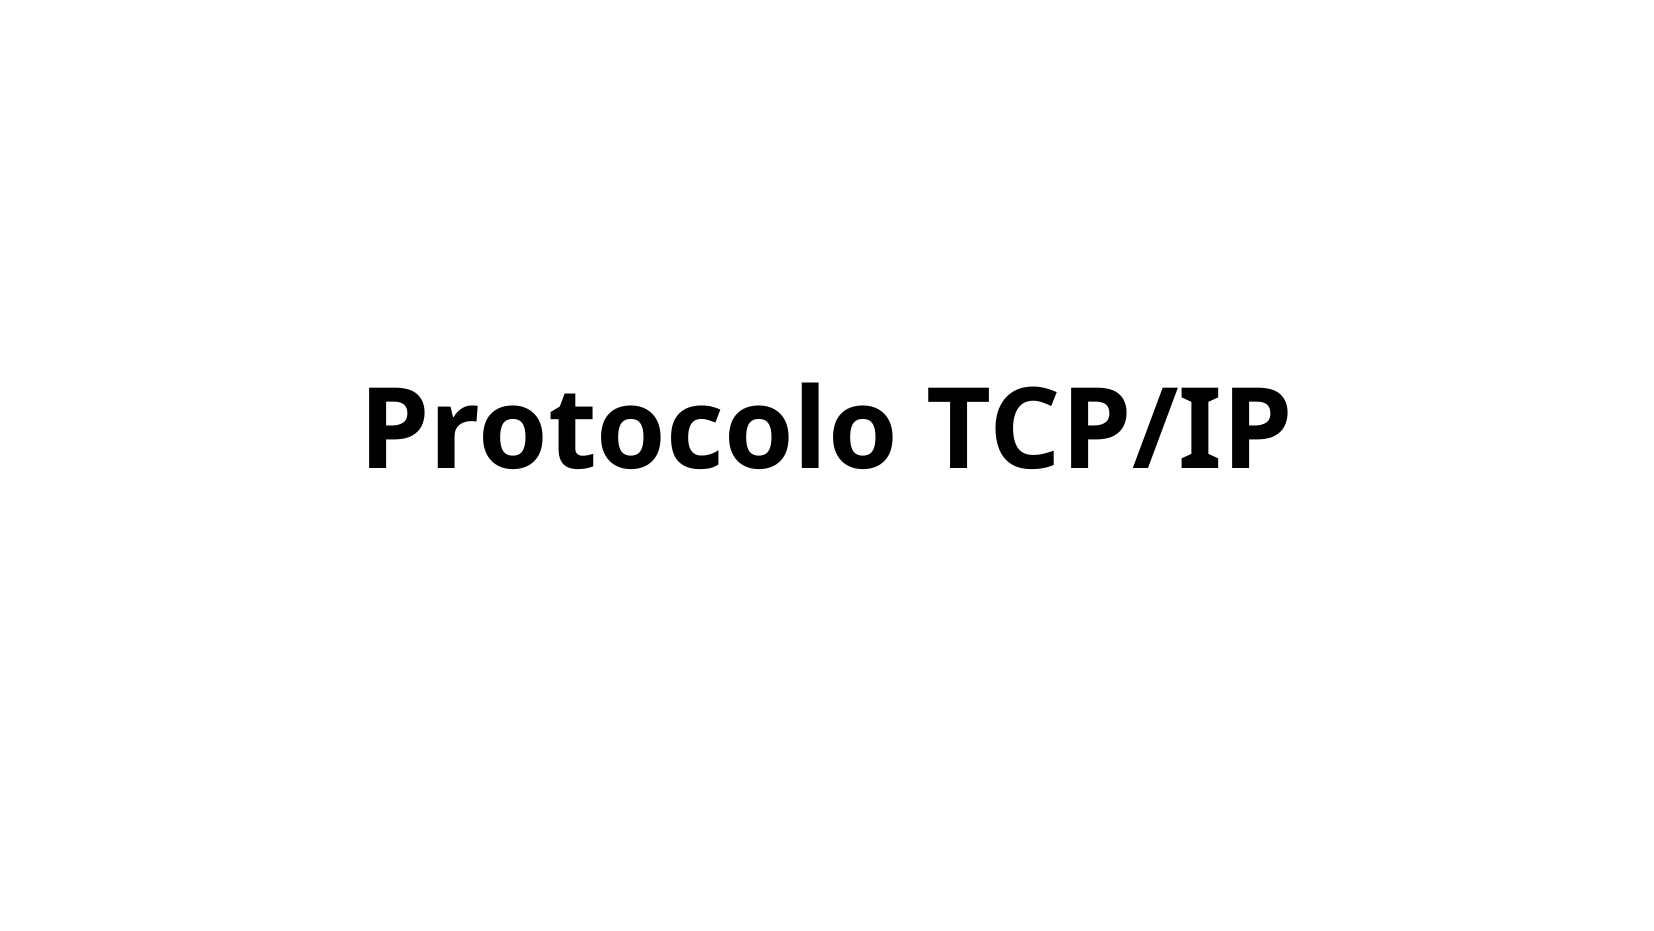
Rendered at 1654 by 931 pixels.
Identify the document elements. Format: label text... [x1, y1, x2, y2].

title Protocolo TCP/IP [82, 277, 1571, 573]
